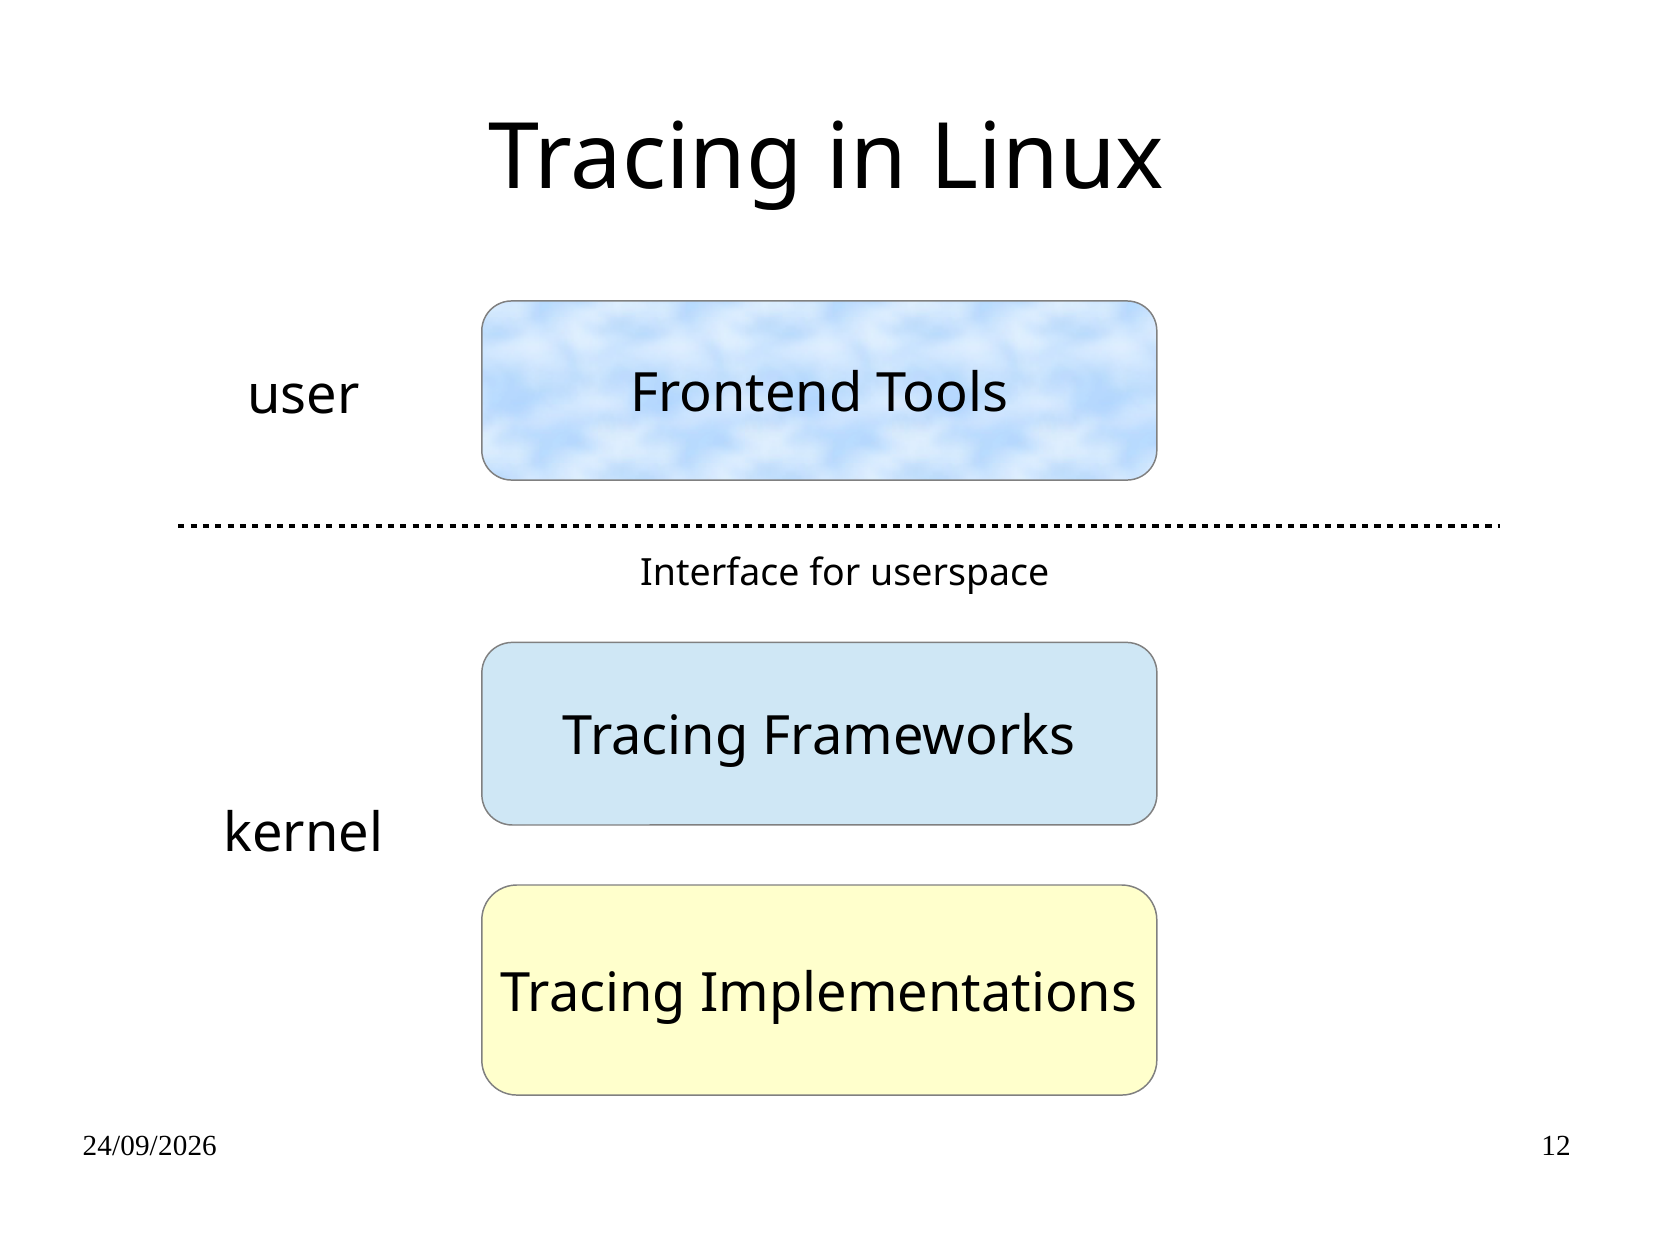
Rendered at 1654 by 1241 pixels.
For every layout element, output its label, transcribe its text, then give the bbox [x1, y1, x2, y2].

text_box user [186, 348, 421, 429]
text_box kernel [186, 785, 421, 866]
title Tracing in Linux [82, 49, 1571, 257]
text_box Interface for userspace [600, 537, 1090, 609]
text_box Frontend Tools [481, 300, 1157, 481]
text_box Tracing Frameworks [481, 642, 1157, 826]
text_box Tracing Implementations [481, 885, 1157, 1096]
